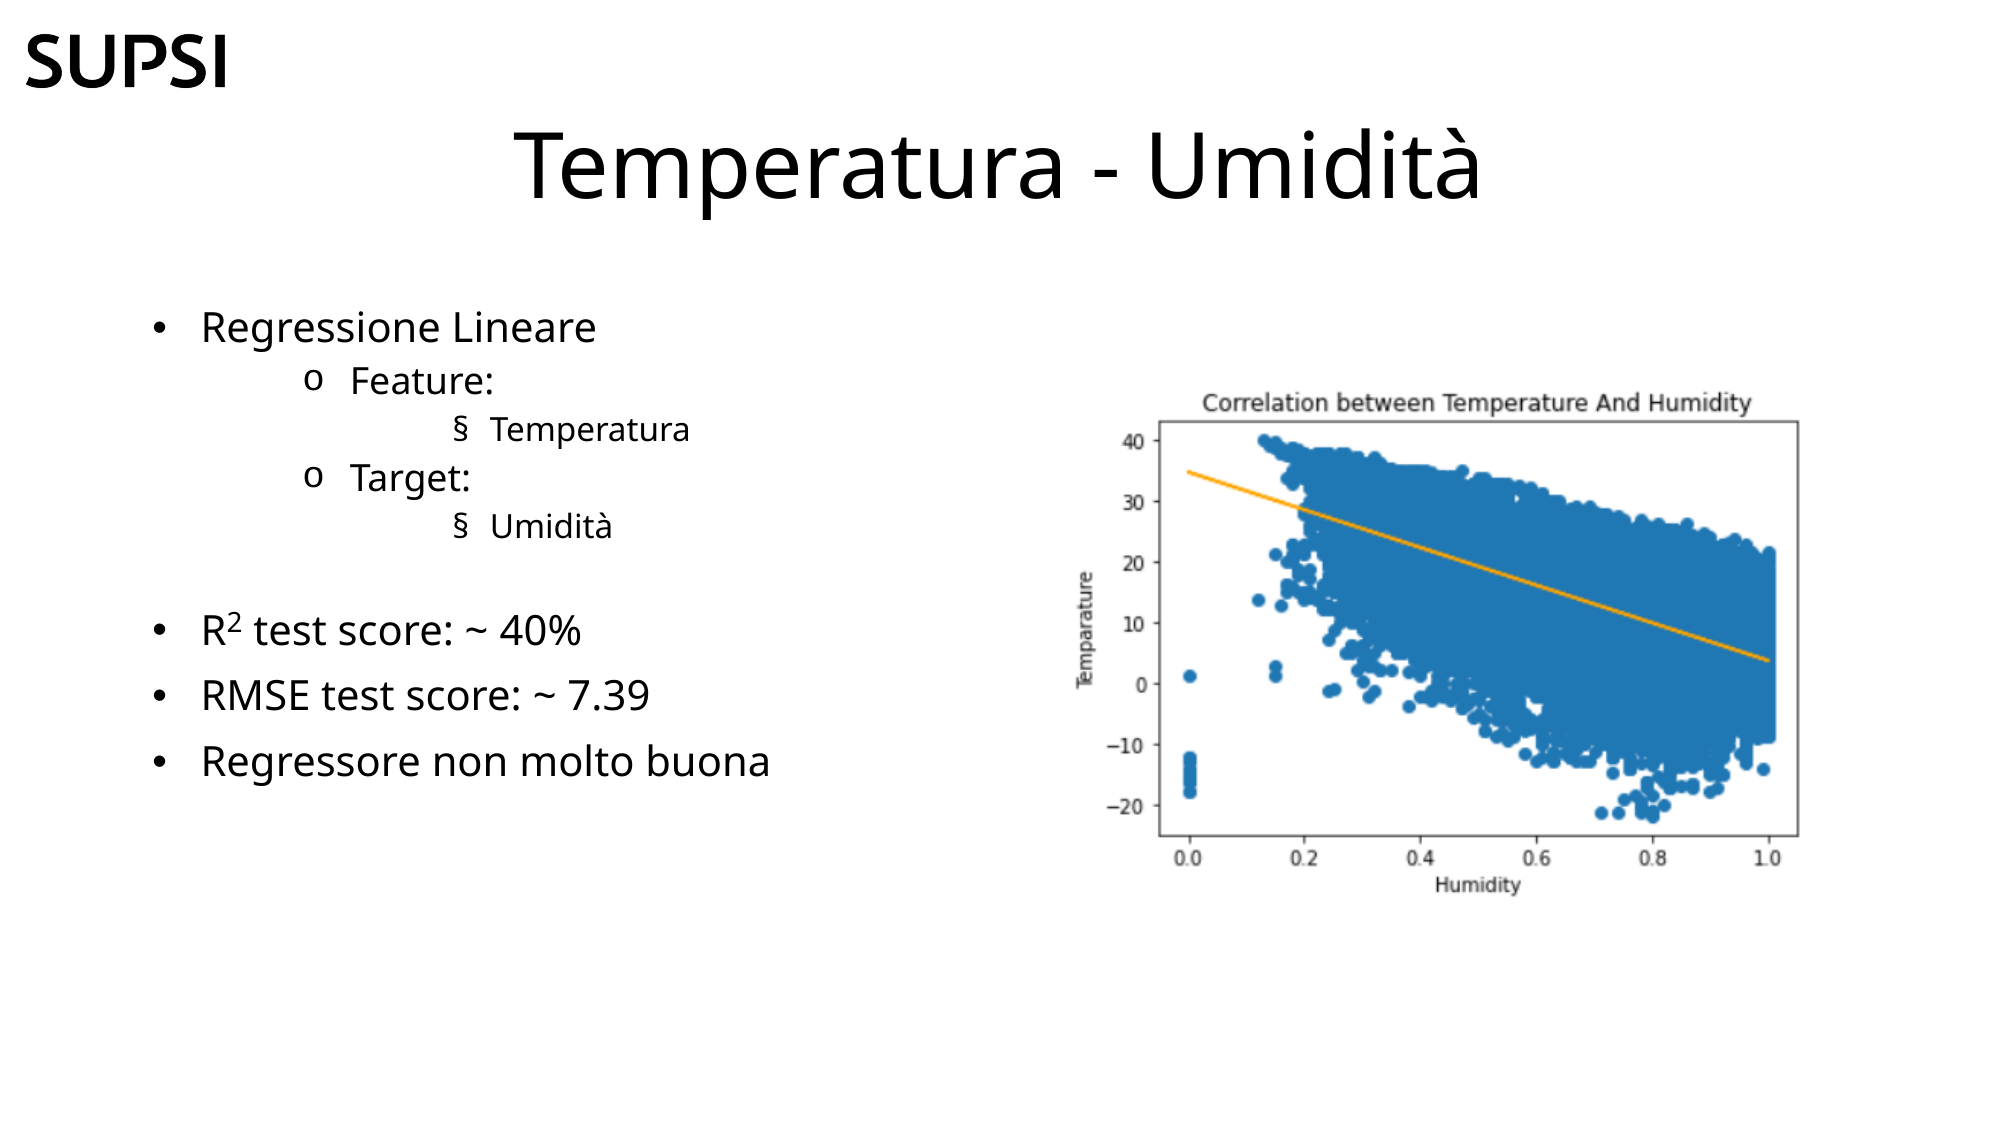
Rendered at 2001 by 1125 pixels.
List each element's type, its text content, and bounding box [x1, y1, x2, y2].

picture [26, 30, 227, 90]
picture [907, 370, 1876, 906]
list Regressione Lineare Feature: Temperatura Target: Umidità R2 test score: ~ 40% RMSE test score: ~ 7.39 Regressore non molto buona [137, 299, 988, 1014]
title Temperatura - Umidità [137, 59, 1863, 278]
